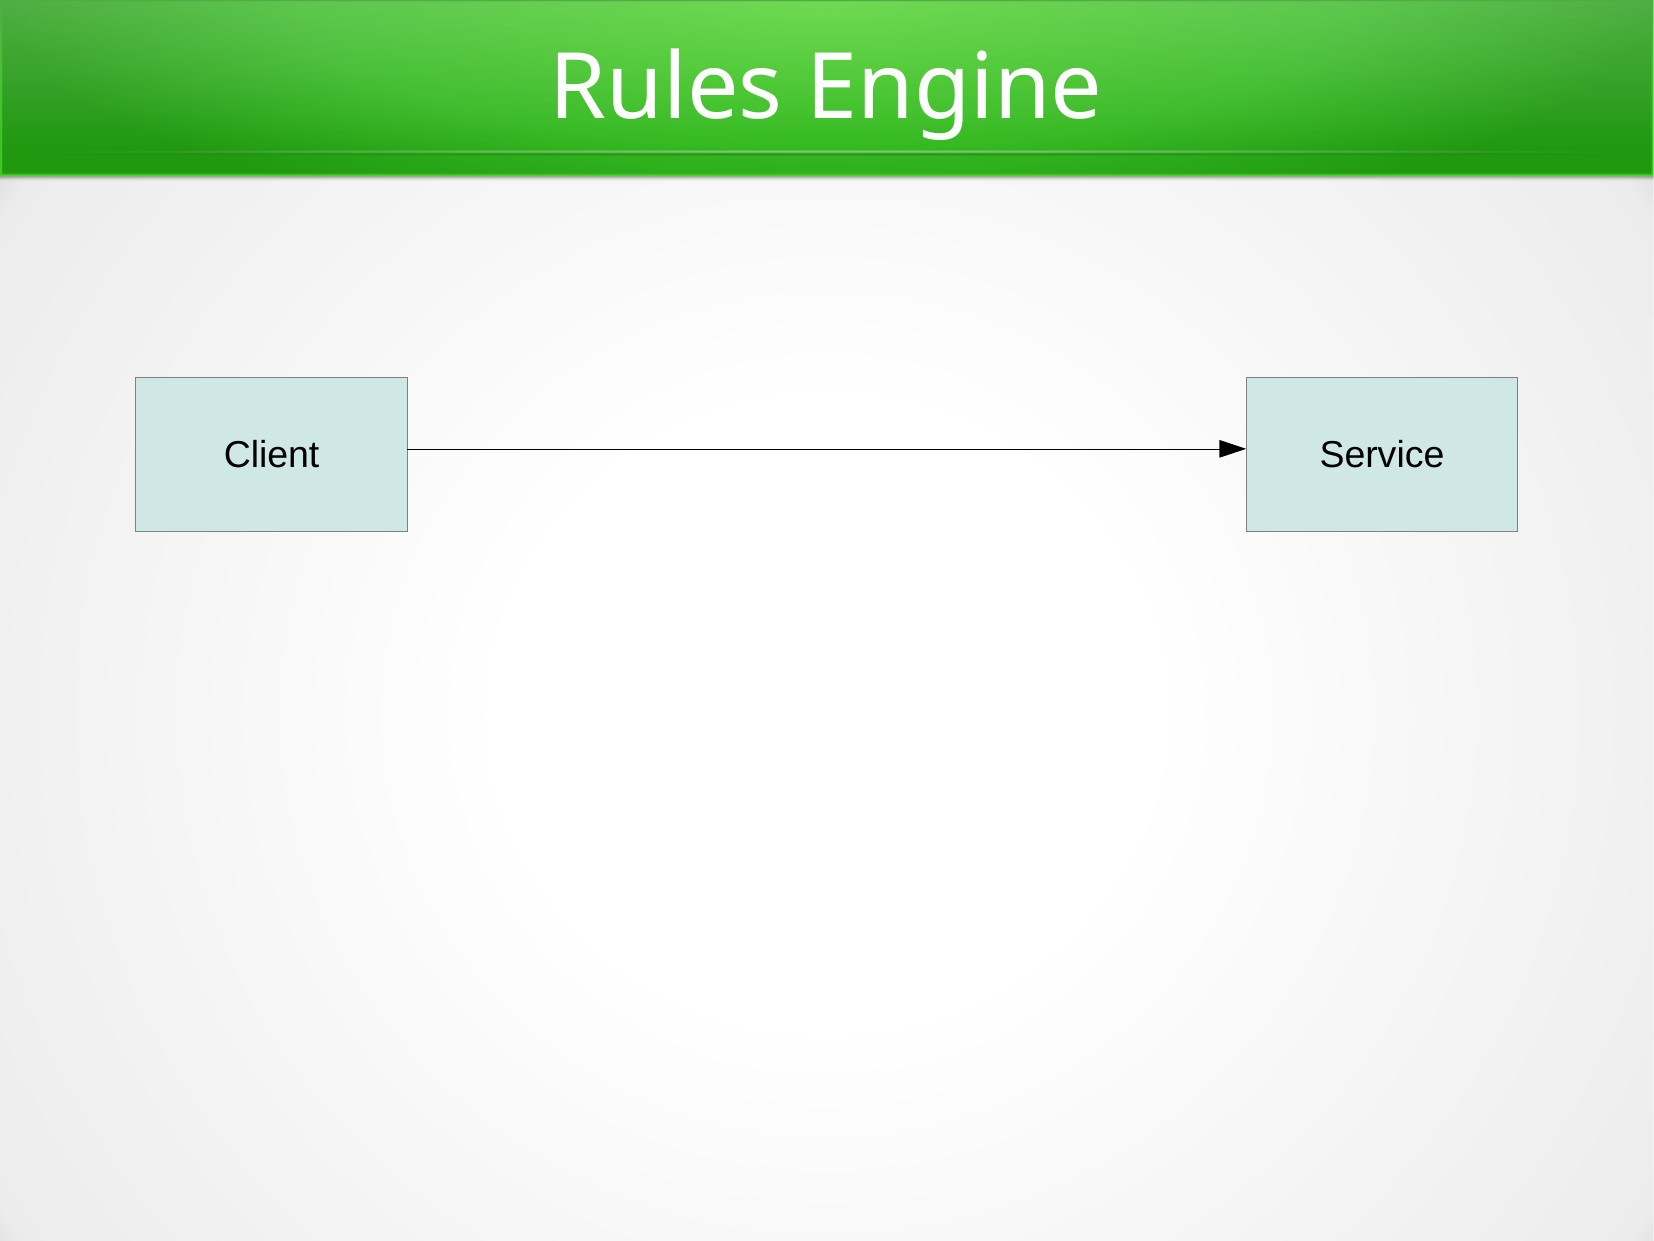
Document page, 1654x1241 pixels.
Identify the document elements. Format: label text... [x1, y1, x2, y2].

title Rules Engine [82, 11, 1571, 154]
text_box Client [135, 377, 408, 532]
picture [0, 0, 1654, 1241]
text_box Service [1246, 377, 1518, 532]
